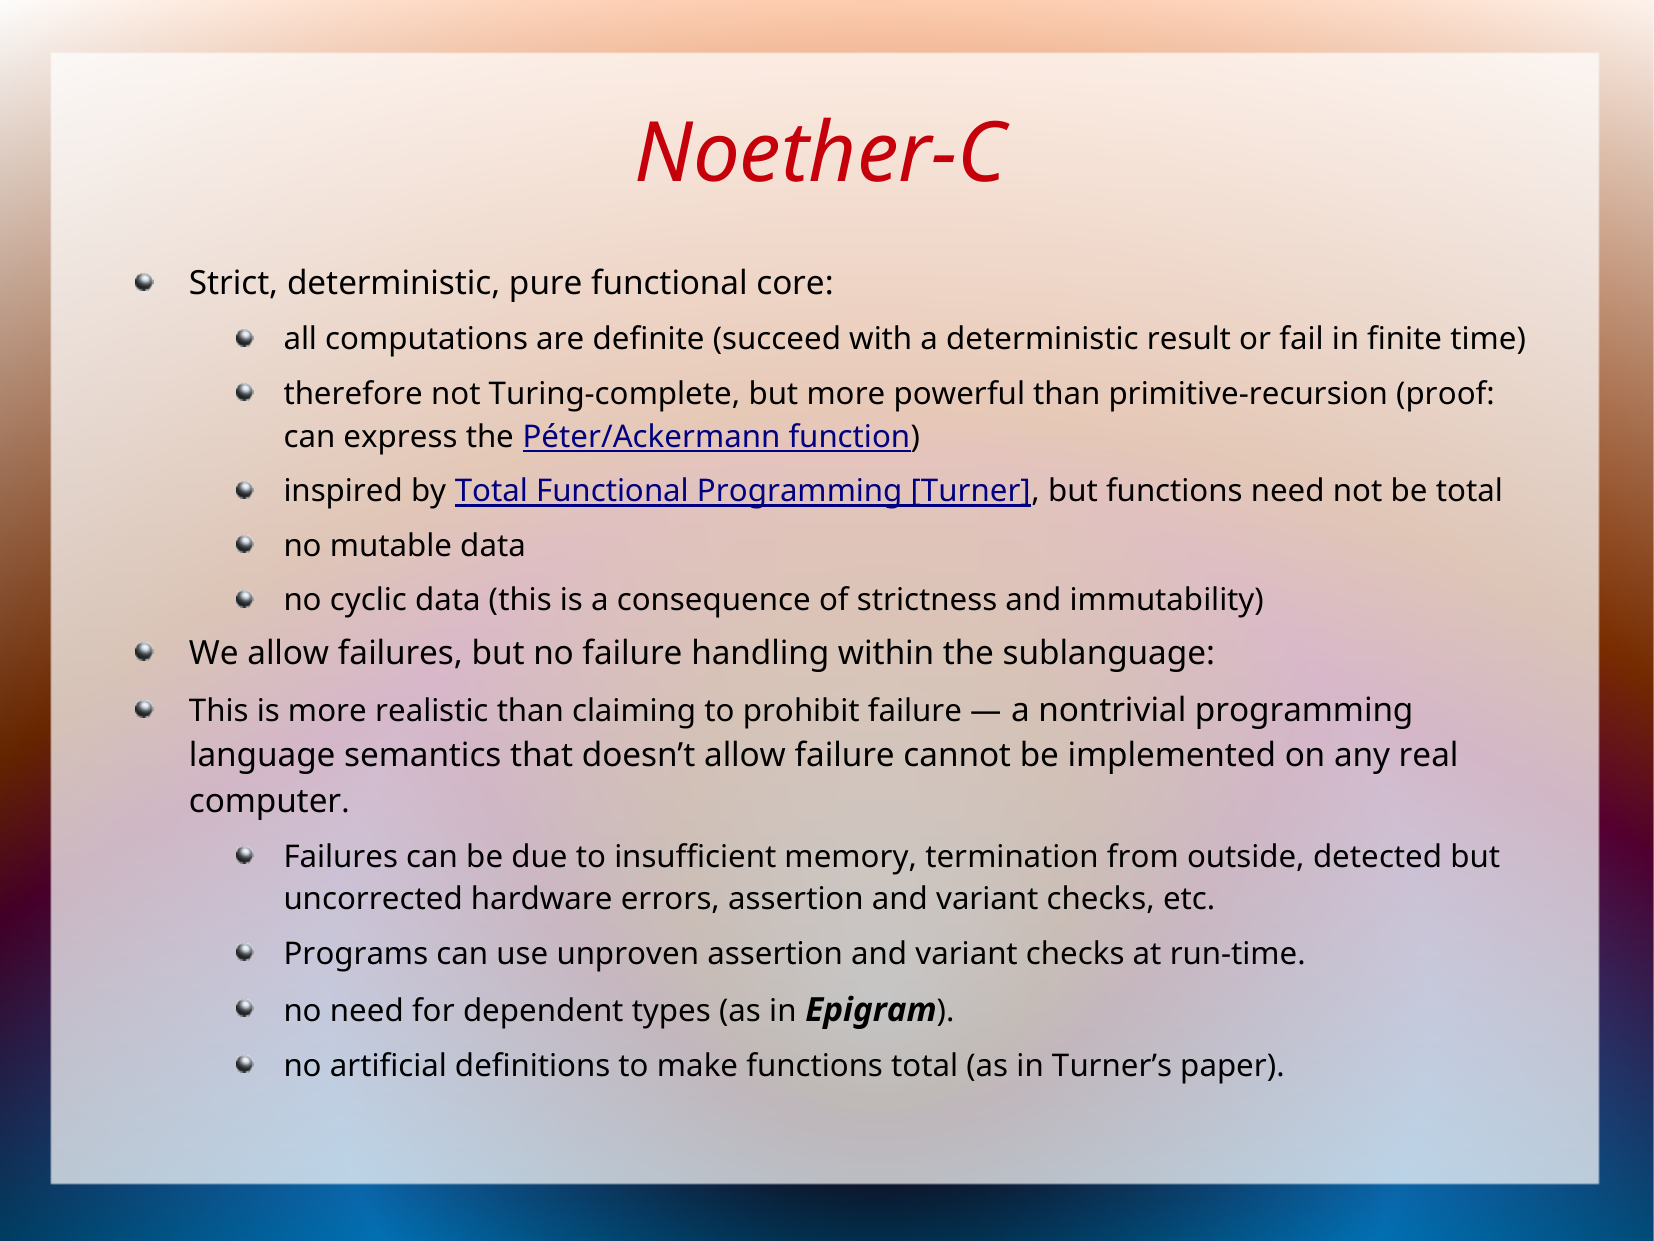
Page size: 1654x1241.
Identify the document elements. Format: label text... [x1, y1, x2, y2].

list Strict, deterministic, pure functional core: all computations are definite (succeed with a deterministic result or fail in finite time) therefore not Turing-complete, but more powerful than primitive-recursion (proof: can express the Péter/Ackermann function) inspired by Total Functional Programming [Turner], but functions need not be total no mutable data no cyclic data (this is a consequence of strictness and immutability) We allow failures, but no failure handling within the sublanguage: This is more realistic than claiming to prohibit failure — a nontrivial programming language semantics that doesn’t allow failure cannot be implemented on any real computer. Failures can be due to insufficient memory, termination from outside, detected but uncorrected hardware errors, assertion and variant checks, etc. Programs can use unproven assertion and variant checks at run-time. no need for dependent types (as in Epigram). no artificial definitions to make functions total (as in Turner’s paper). [118, 259, 1536, 1063]
title Noether-C [76, 73, 1565, 226]
picture [0, 0, 1654, 1241]
